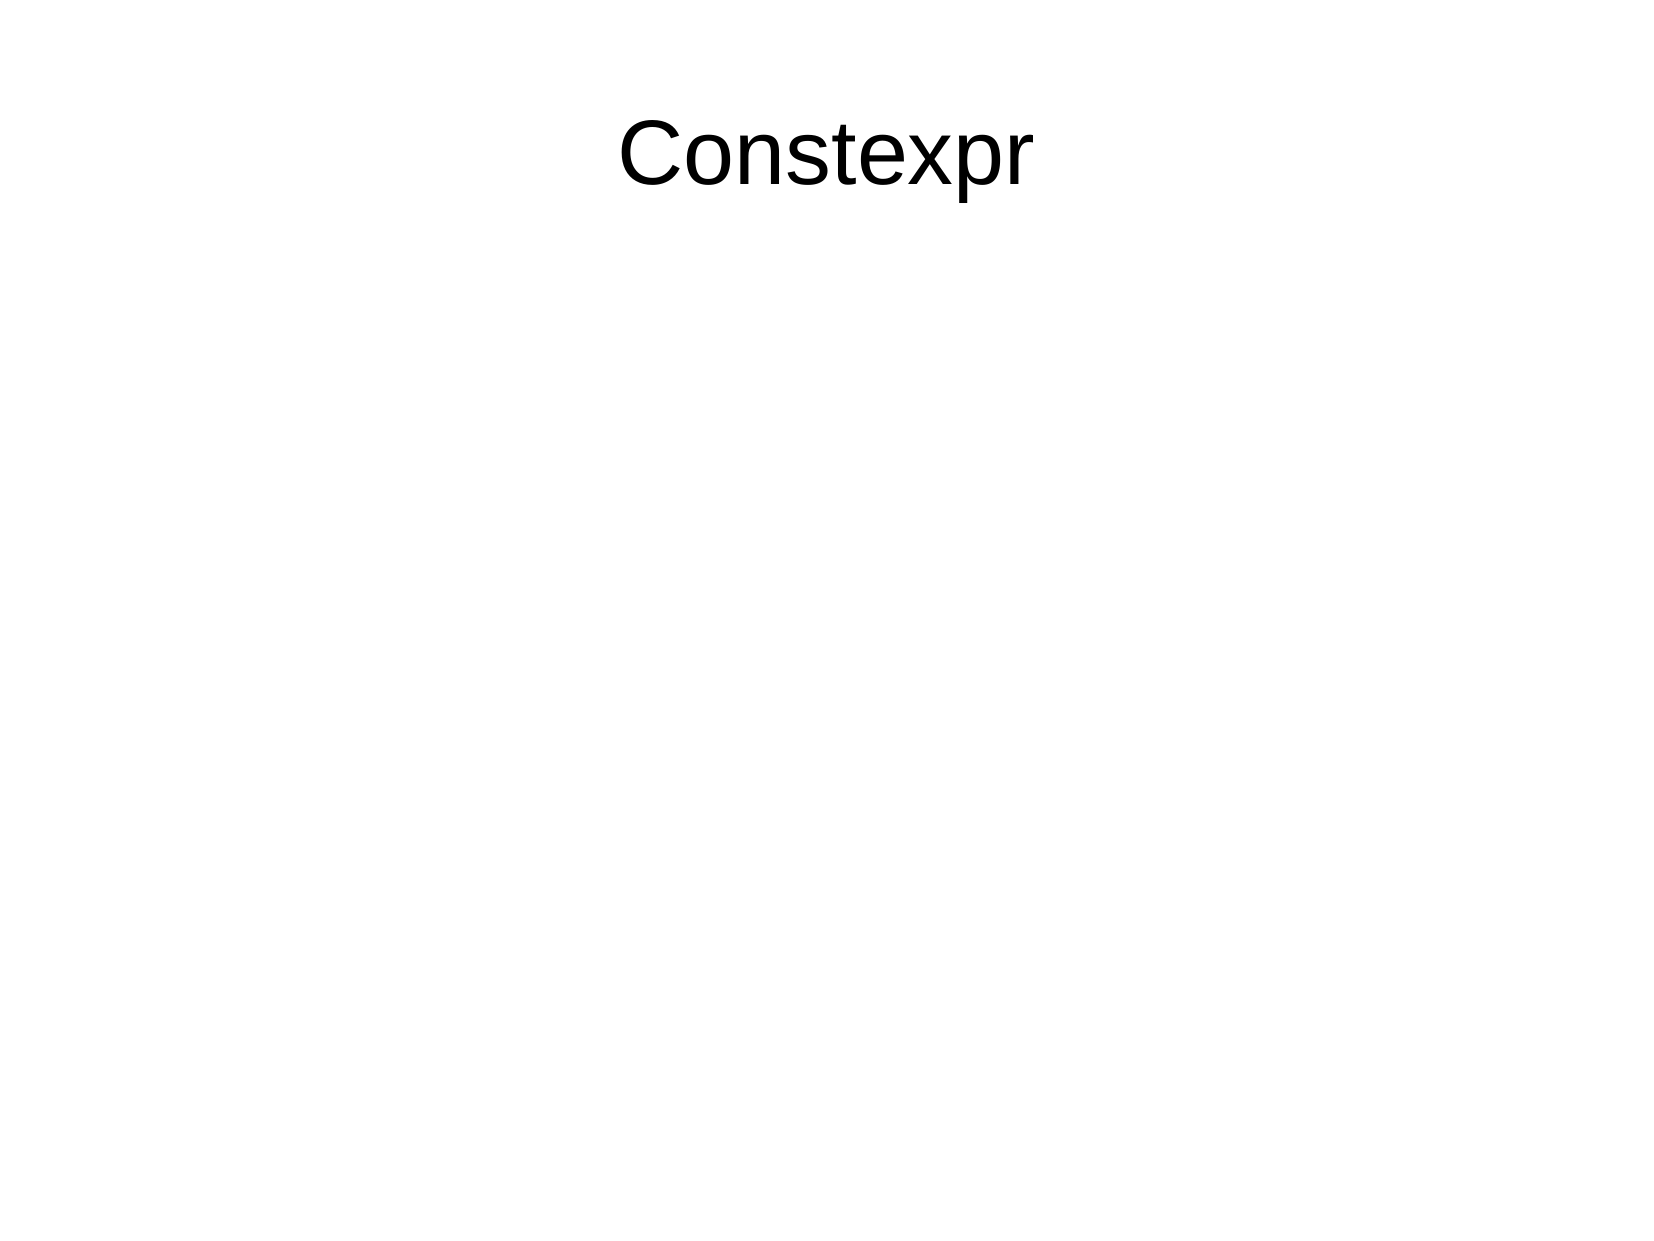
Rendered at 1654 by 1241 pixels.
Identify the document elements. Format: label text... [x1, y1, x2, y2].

title Constexpr [82, 49, 1571, 257]
